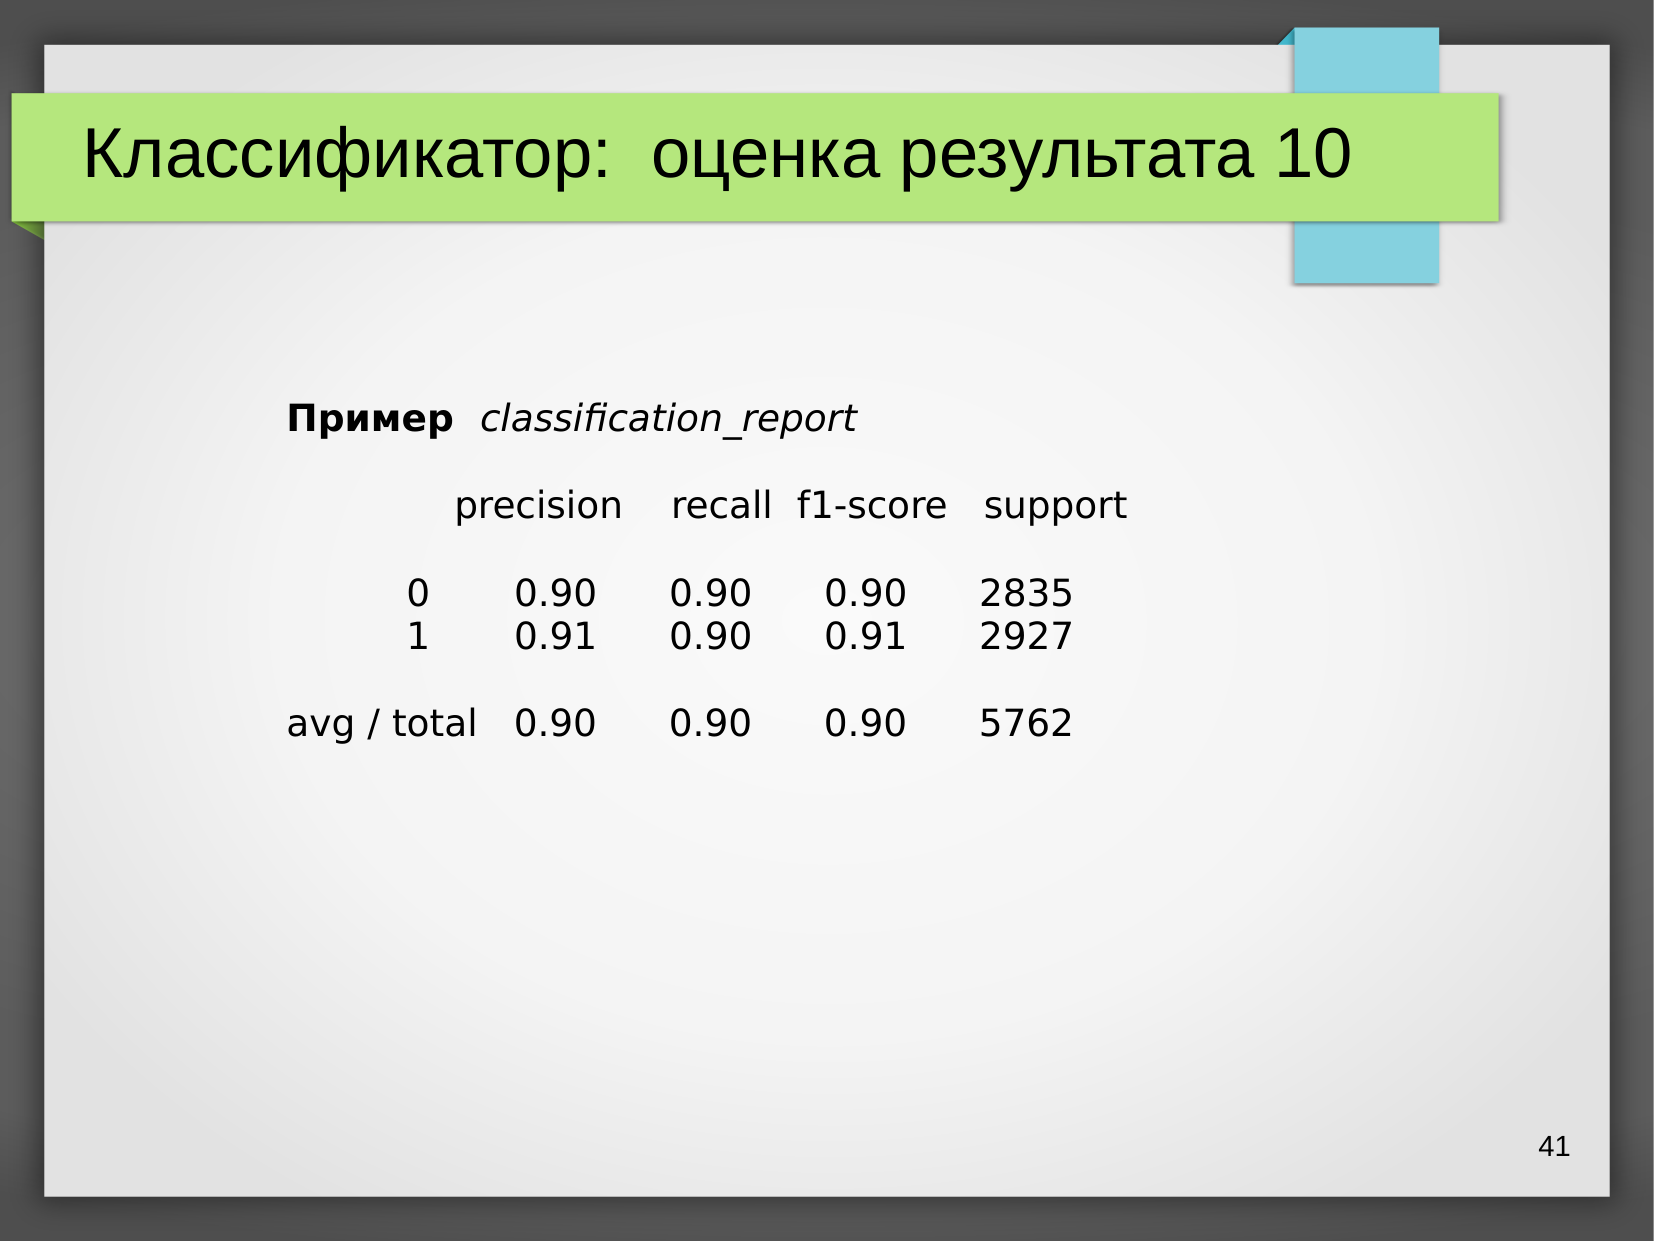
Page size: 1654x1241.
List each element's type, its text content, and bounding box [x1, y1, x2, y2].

title Классификатор: оценка результата 10 [82, 49, 1571, 257]
text_box Пример classification_report precision recall f1-score support 0 0.90 0.90 0.90 2835 1 0.91 0.90 0.91 2927 avg / total 0.90 0.90 0.90 5762 [271, 389, 1371, 969]
picture [0, 0, 1654, 1241]
